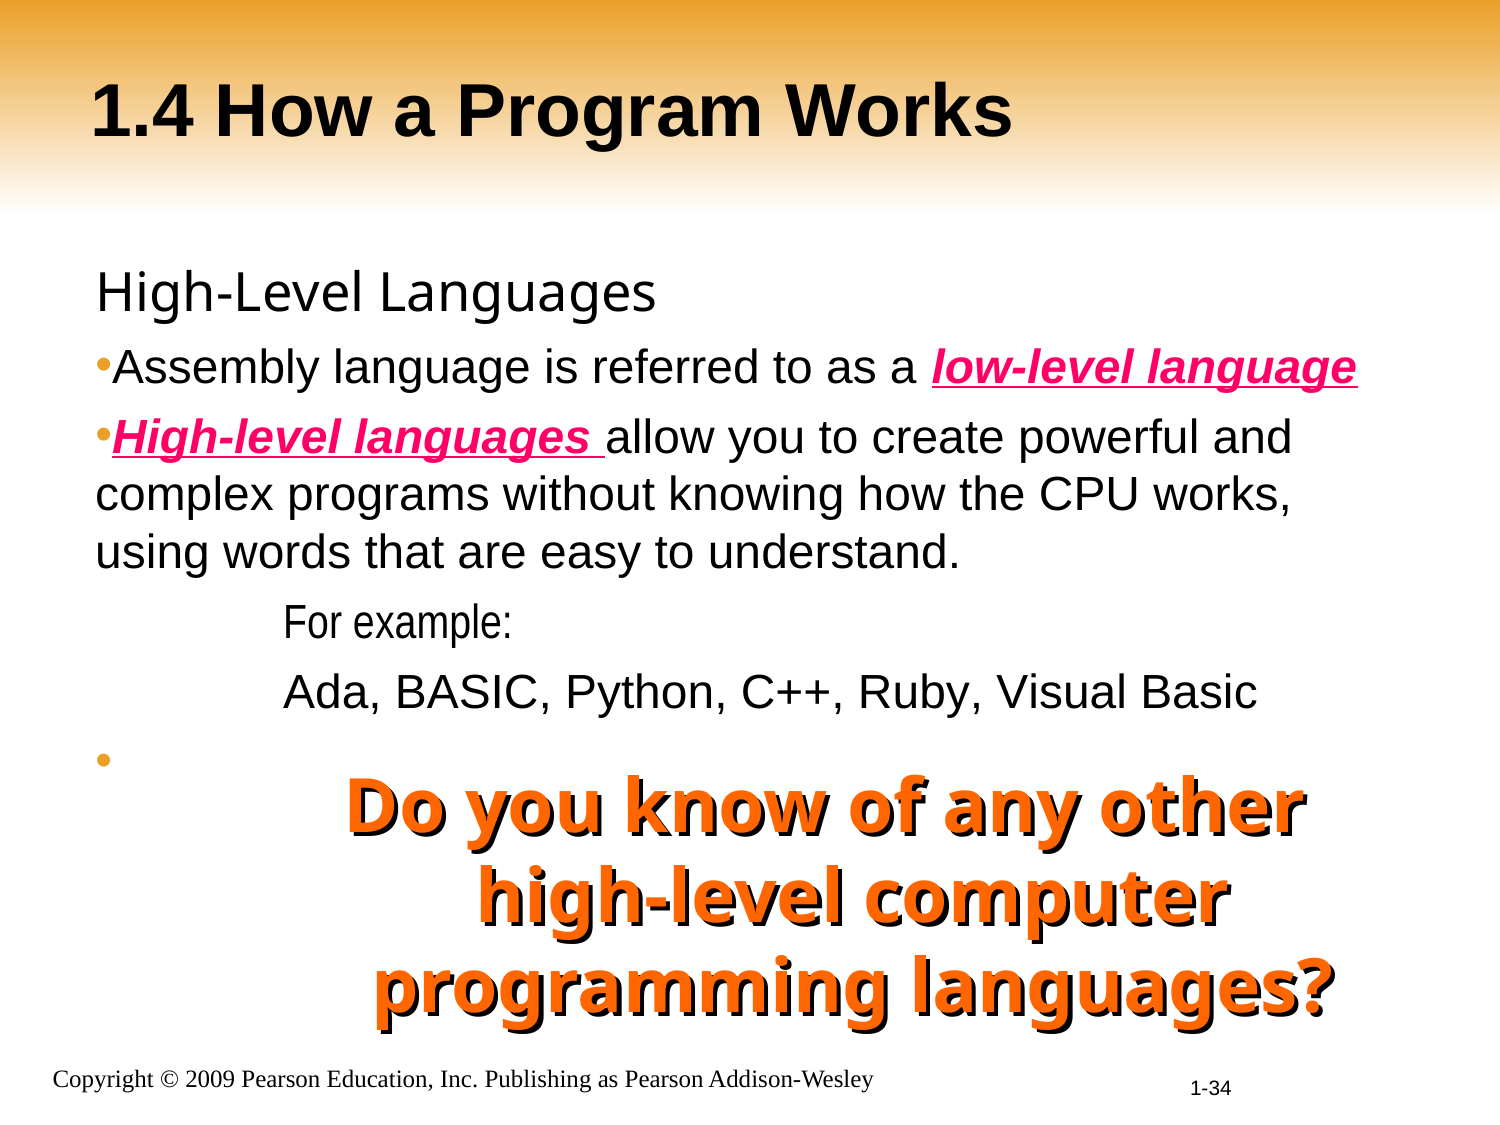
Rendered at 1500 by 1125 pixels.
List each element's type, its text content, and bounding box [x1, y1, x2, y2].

list High-Level Languages Assembly language is referred to as a low-level language High-level languages allow you to create powerful and complex programs without knowing how the CPU works, using words that are easy to understand. For example: Ada, BASIC, Python, C++, Ruby, Visual Basic [62, 249, 1388, 750]
text_box Do you know of any other high-level computer programming languages? [50, 750, 1413, 1035]
text_box 1- [1175, 1049, 1488, 1125]
title 1.4 How a Program Works [75, 12, 1438, 201]
